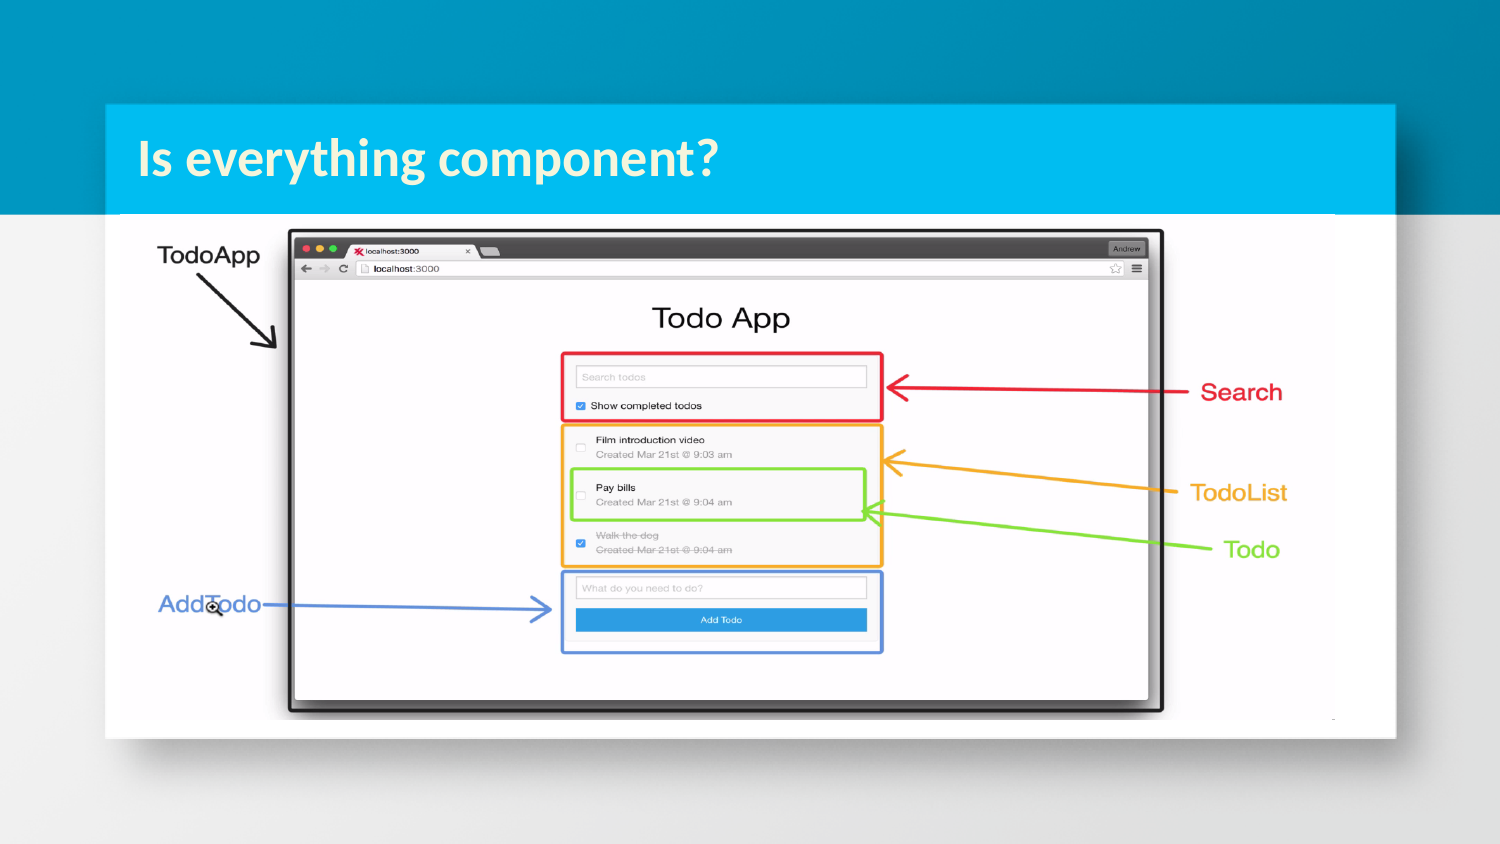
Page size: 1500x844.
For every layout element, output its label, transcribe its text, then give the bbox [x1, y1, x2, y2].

title Is everything component? [135, 120, 1201, 214]
picture [0, 215, 1500, 844]
